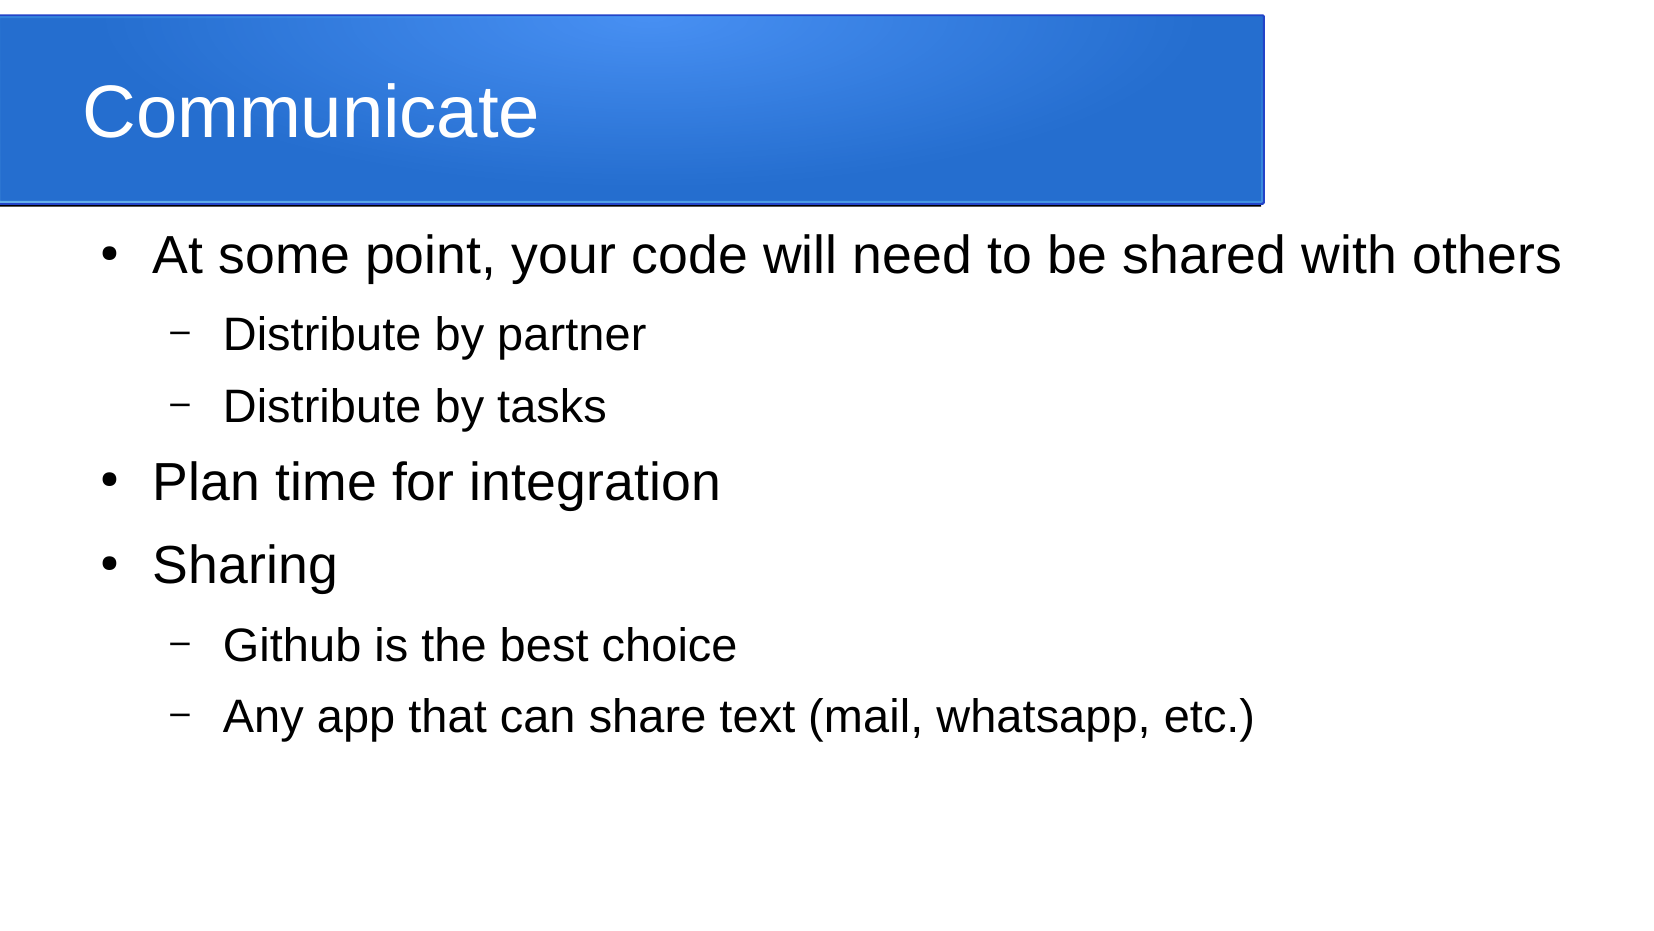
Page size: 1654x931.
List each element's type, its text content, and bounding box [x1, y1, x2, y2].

title Communicate [82, 35, 1235, 189]
list At some point, your code will need to be shared with others Distribute by partner Distribute by tasks Plan time for integration Sharing Github is the best choice Any app that can share text (mail, whatsapp, etc.) [82, 224, 1571, 764]
